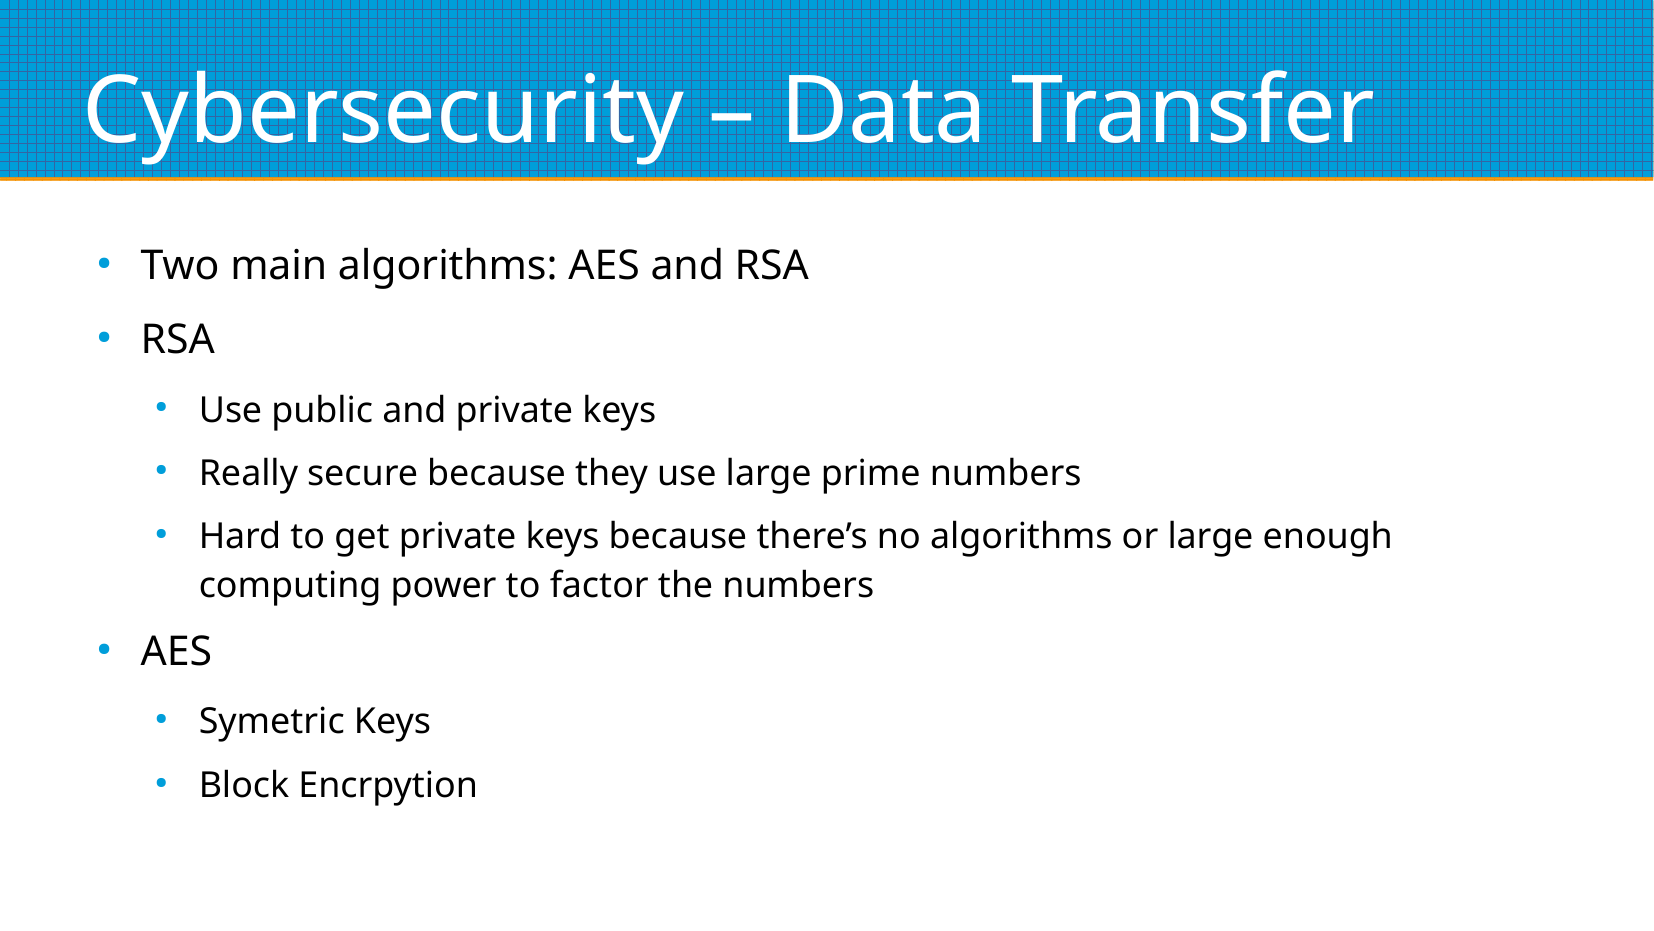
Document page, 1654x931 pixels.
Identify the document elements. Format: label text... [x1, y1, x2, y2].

list Two main algorithms: AES and RSA RSA Use public and private keys Really secure because they use large prime numbers Hard to get private keys because there’s no algorithms or large enough computing power to factor the numbers AES Symetric Keys Block Encrpytion [82, 236, 1563, 811]
title Cybersecurity – Data Transfer [82, 14, 1571, 171]
